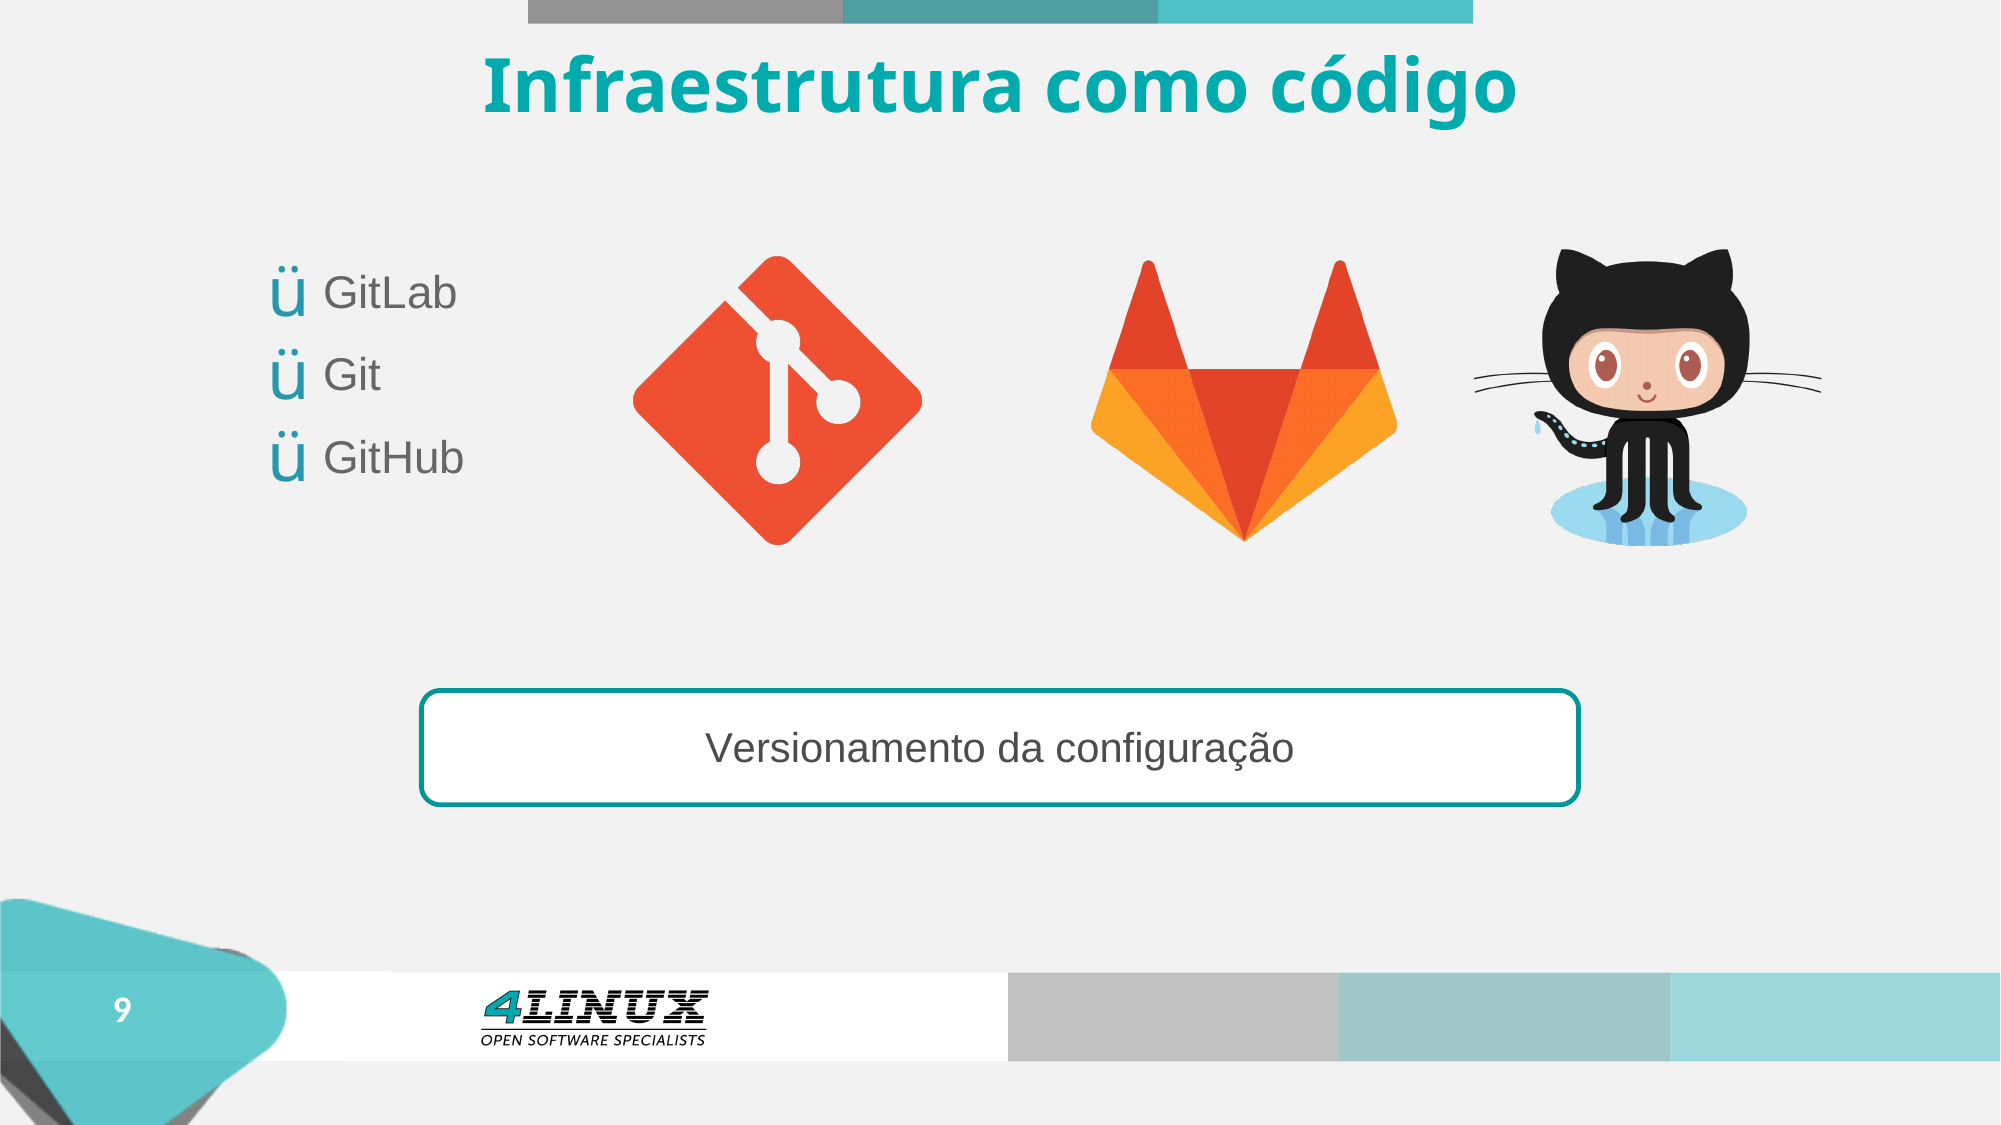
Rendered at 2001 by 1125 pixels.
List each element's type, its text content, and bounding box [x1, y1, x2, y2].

title Infraestrutura como código [139, 40, 1865, 146]
picture [1091, 260, 1397, 542]
list GitLab Git GitHub [252, 227, 602, 573]
picture [444, 961, 745, 1075]
text_box Versionamento da configuração [421, 690, 1579, 805]
picture [625, 248, 930, 553]
picture [1462, 243, 1834, 552]
